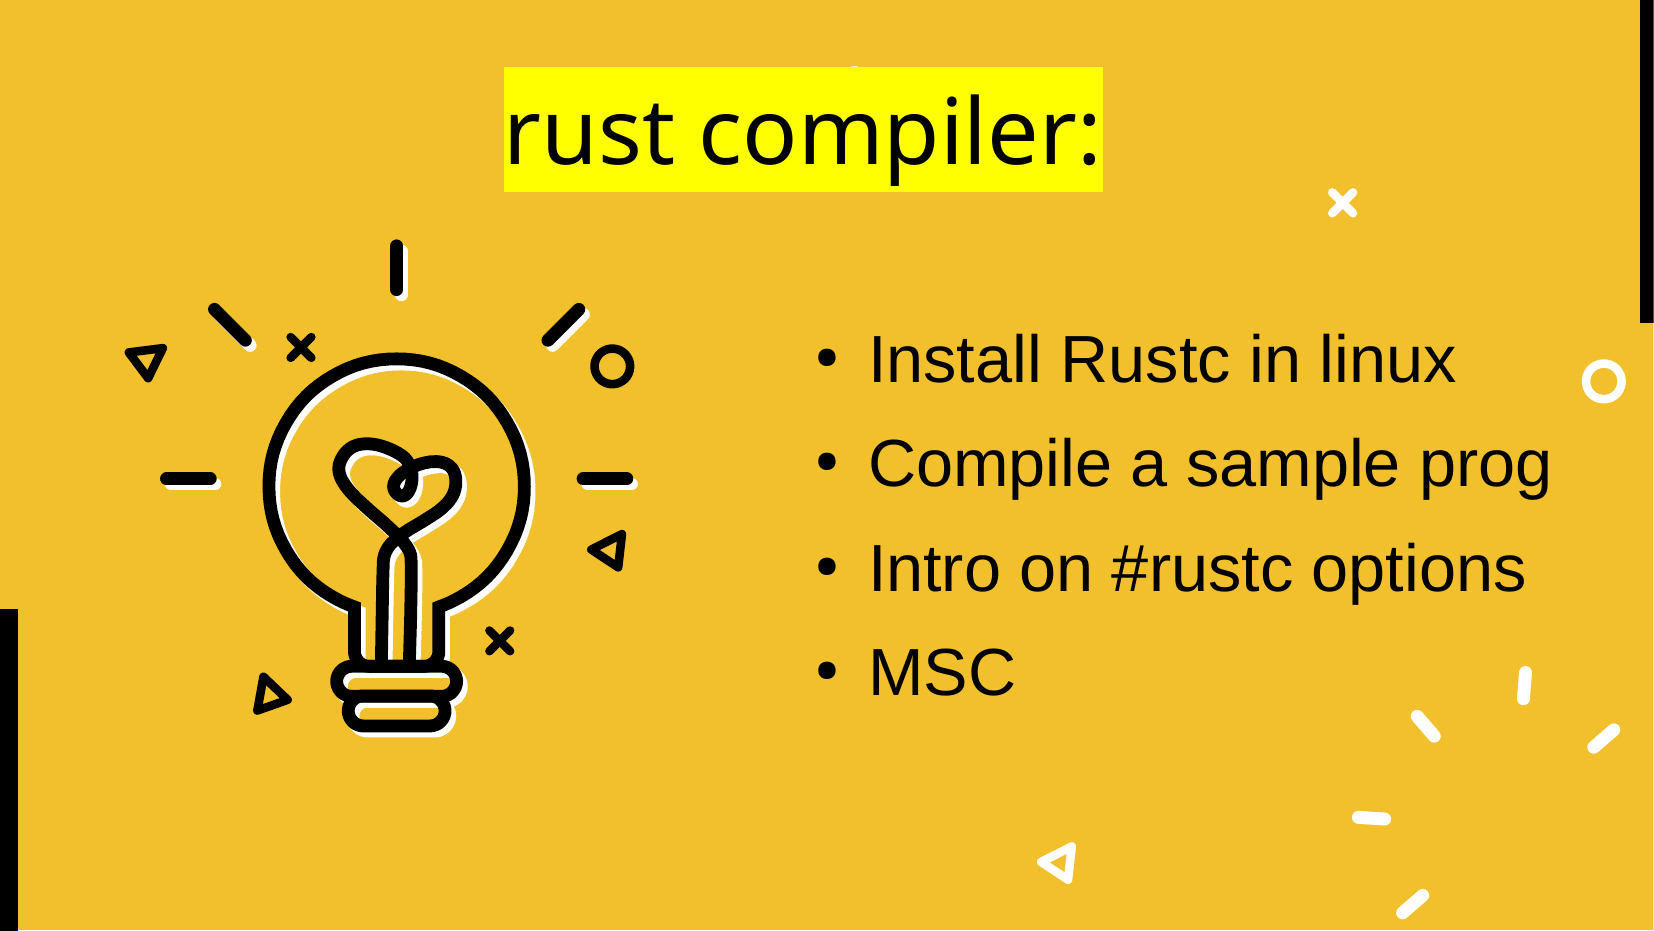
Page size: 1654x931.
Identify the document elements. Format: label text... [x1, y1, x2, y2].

title rust compiler: [59, 51, 1548, 207]
list Install Rustc in linux Compile a sample prog Intro on #rustc options MSC [797, 217, 1571, 758]
